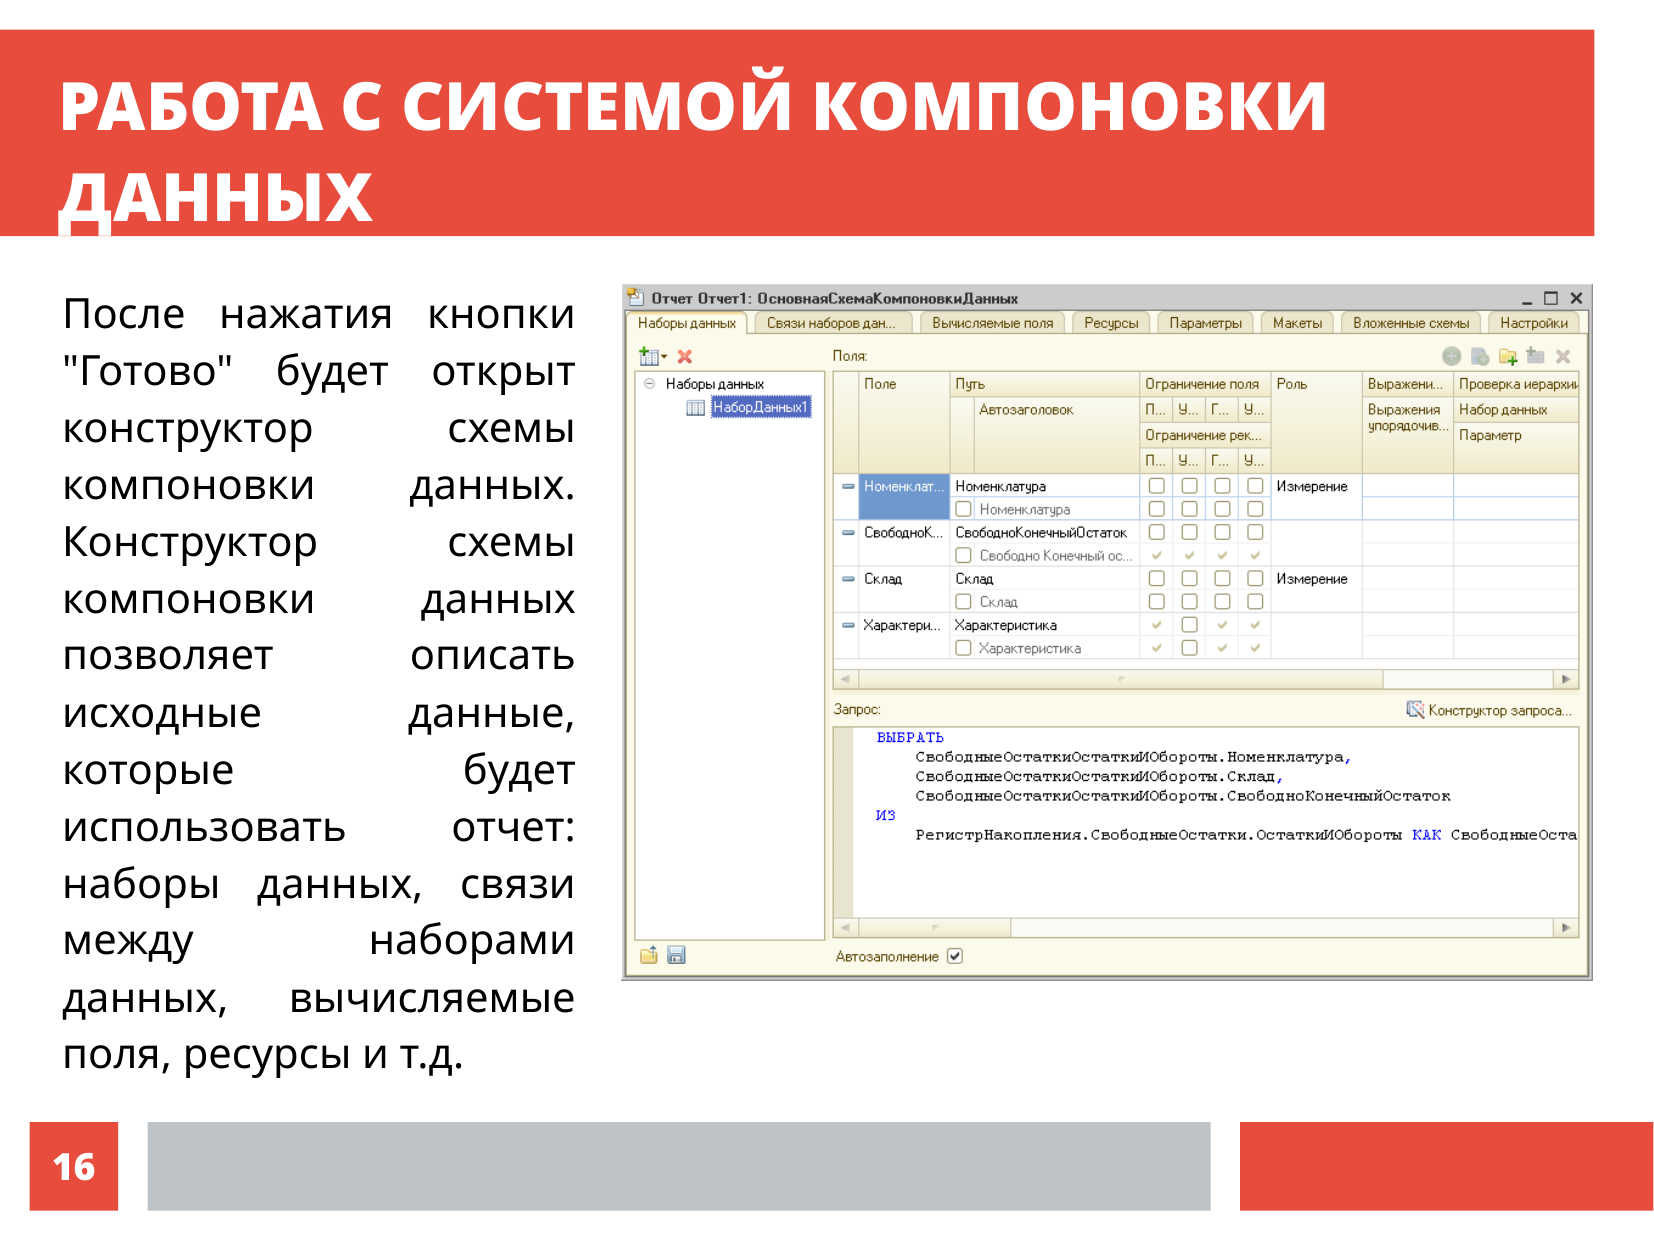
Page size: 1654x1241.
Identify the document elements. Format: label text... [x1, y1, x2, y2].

picture [621, 283, 1593, 981]
title РАБОТА С СИСТЕМОЙ КОМПОНОВКИ ДАННЫХ [59, 59, 1595, 207]
text_box После нажатия кнопки "Готово" будет открыт конструктор схемы компоновки данных. Конструктор схемы компоновки данных позволяет описать исходные данные, которые будет использовать отчет: наборы данных, связи между наборами данных, вычисляемые поля, ресурсы и т.д. [47, 276, 591, 974]
